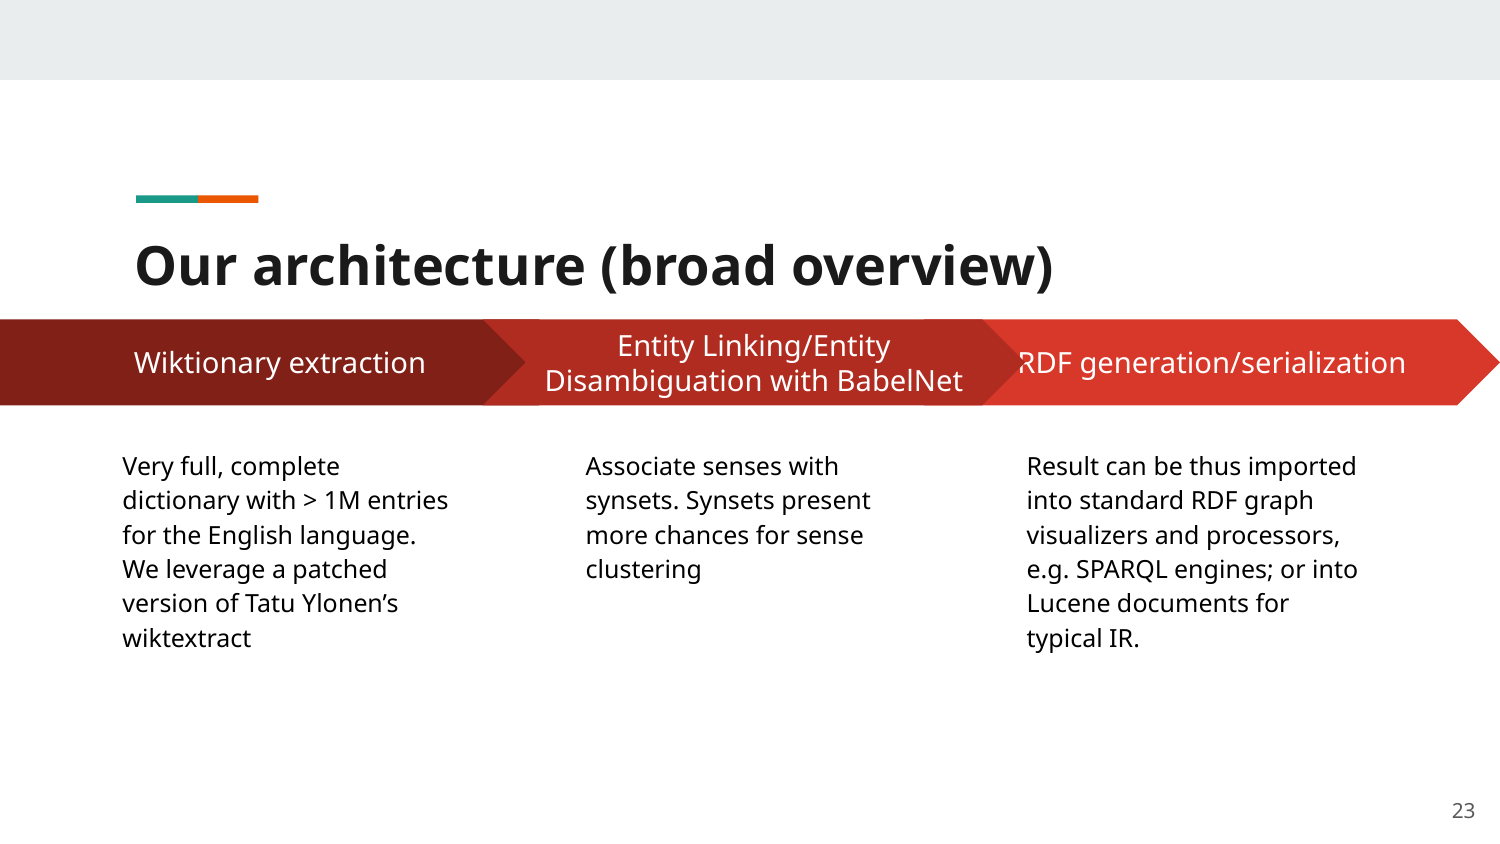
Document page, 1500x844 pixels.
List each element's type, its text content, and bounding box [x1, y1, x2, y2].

title Our architecture (broad overview) [119, 216, 1381, 305]
text_box RDF generation/serialization [983, 319, 1500, 406]
text_box Entity Linking/Entity Disambiguation with BabelNet [482, 319, 1026, 406]
text_box Very full, complete dictionary with > 1M entries for the English language. We leverage a patched version of Tatu Ylonen’s wiktextract [107, 430, 475, 767]
text_box Wiktionary extraction [0, 319, 525, 406]
text_box Result can be thus imported into standard RDF graph visualizers and processors, e.g. SPARQL engines; or into Lucene documents for typical IR. [1011, 430, 1379, 767]
slide_number <number> [1400, 779, 1491, 844]
text_box Associate senses with synsets. Synsets present more chances for sense clustering [570, 430, 938, 767]
